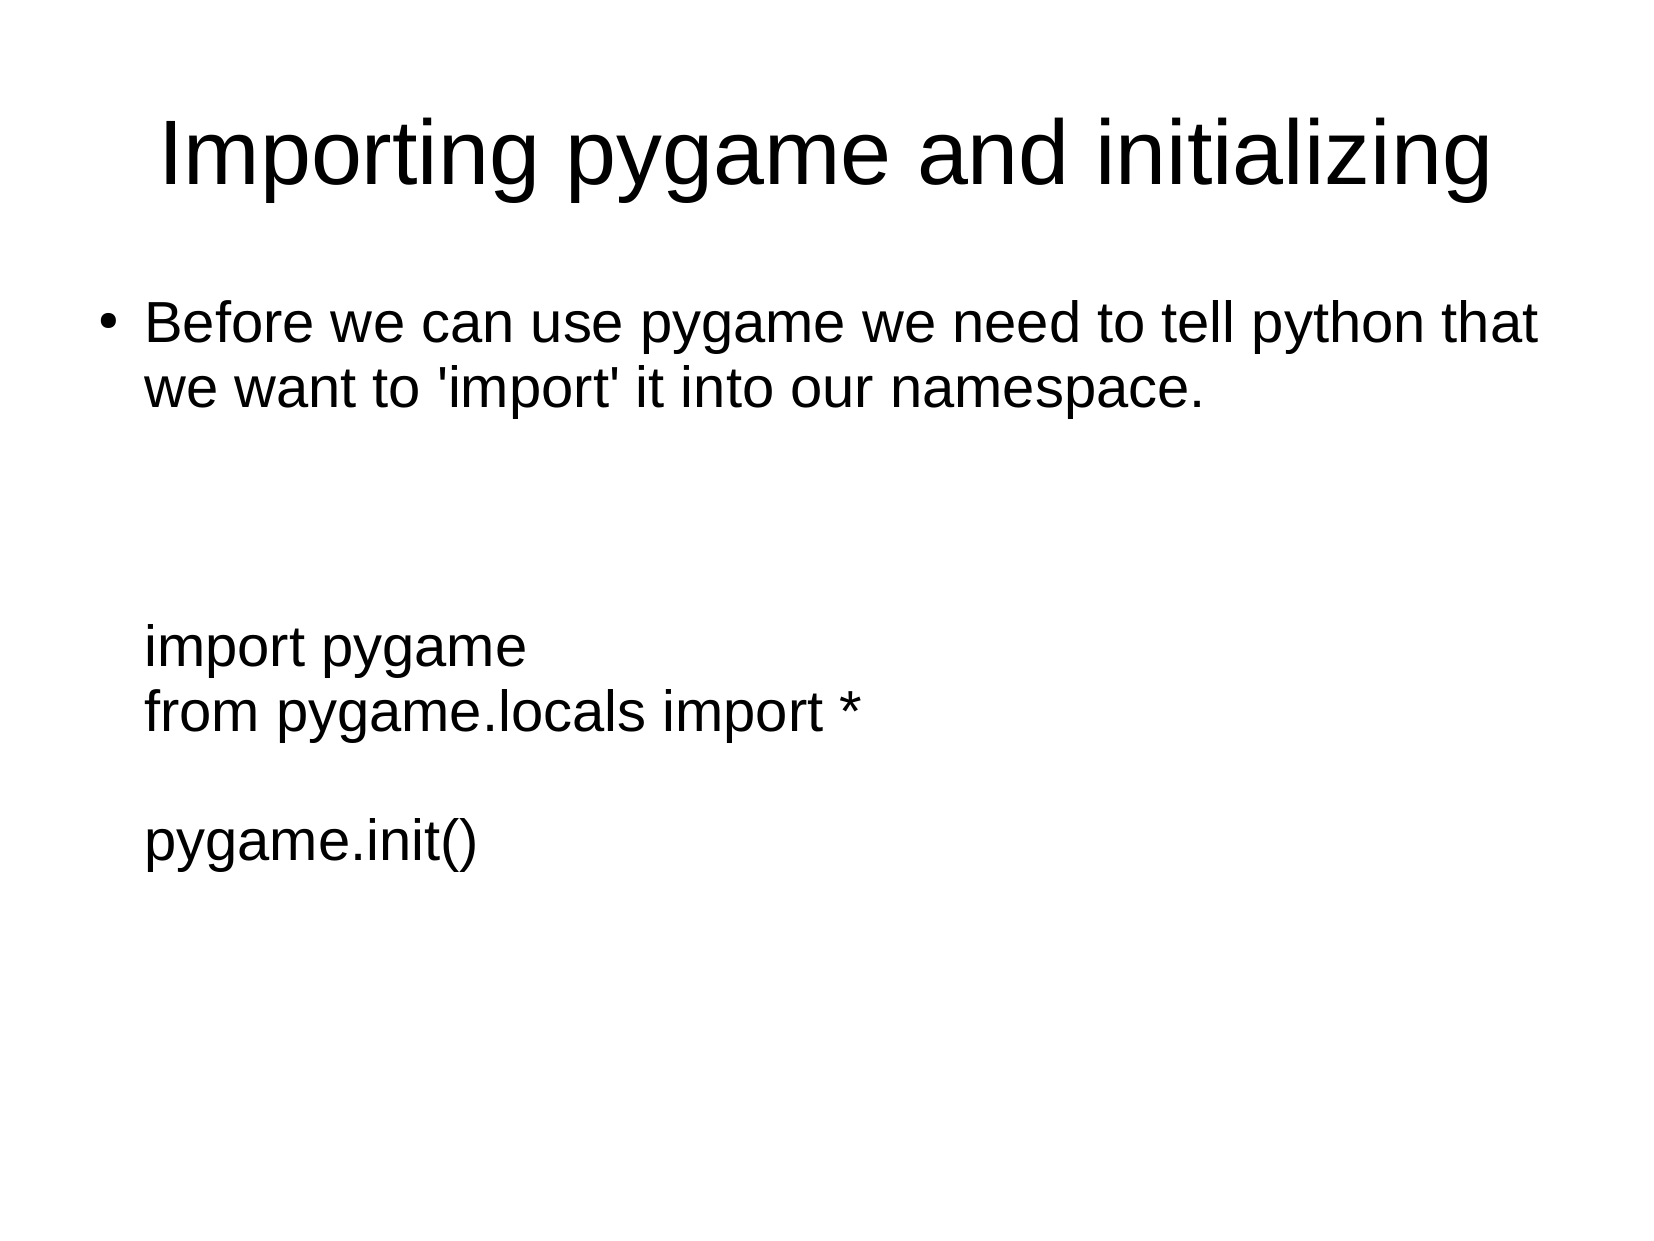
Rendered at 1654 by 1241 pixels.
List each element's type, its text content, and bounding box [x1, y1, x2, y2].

title Importing pygame and initializing [82, 49, 1571, 257]
list Before we can use pygame we need to tell python that we want to 'import' it into our namespace. import pygame from pygame.locals import * pygame.init() [82, 290, 1571, 1010]
